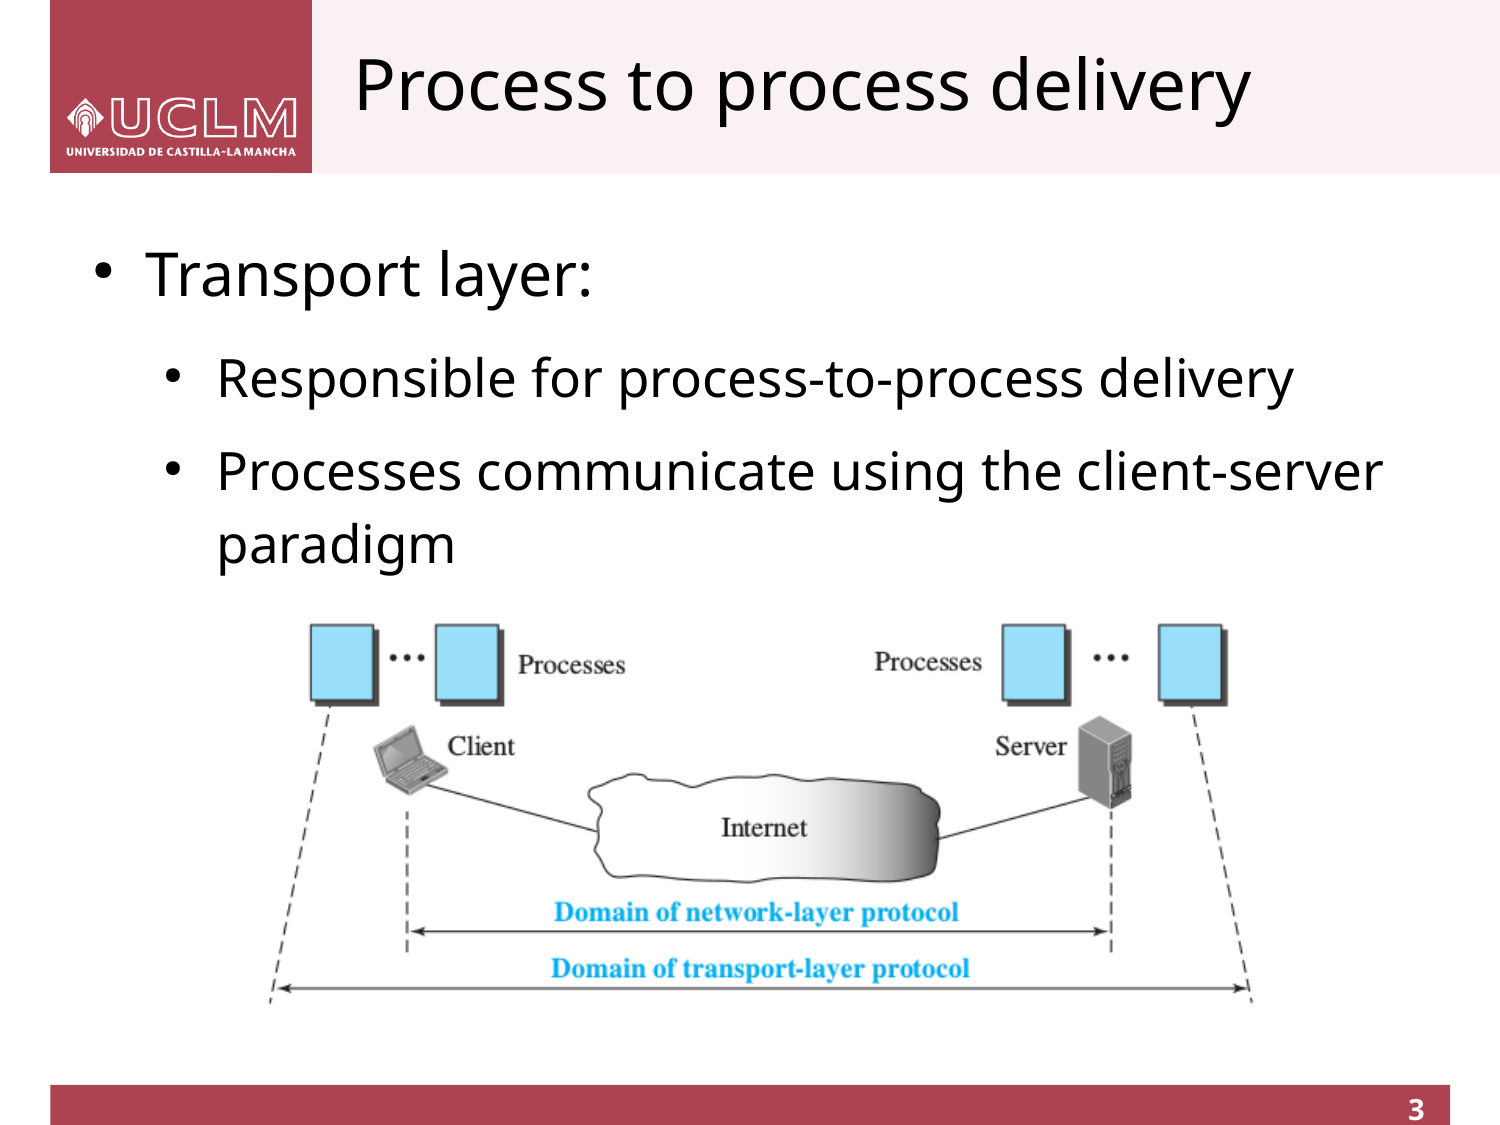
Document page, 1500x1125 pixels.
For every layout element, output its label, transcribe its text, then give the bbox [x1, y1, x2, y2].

list Transport layer: Responsible for process-to-process delivery Processes communicate using the client-server paradigm [74, 231, 1425, 884]
picture [248, 602, 1291, 1020]
title Process to process delivery [353, 6, 1425, 168]
picture [50, 0, 312, 173]
